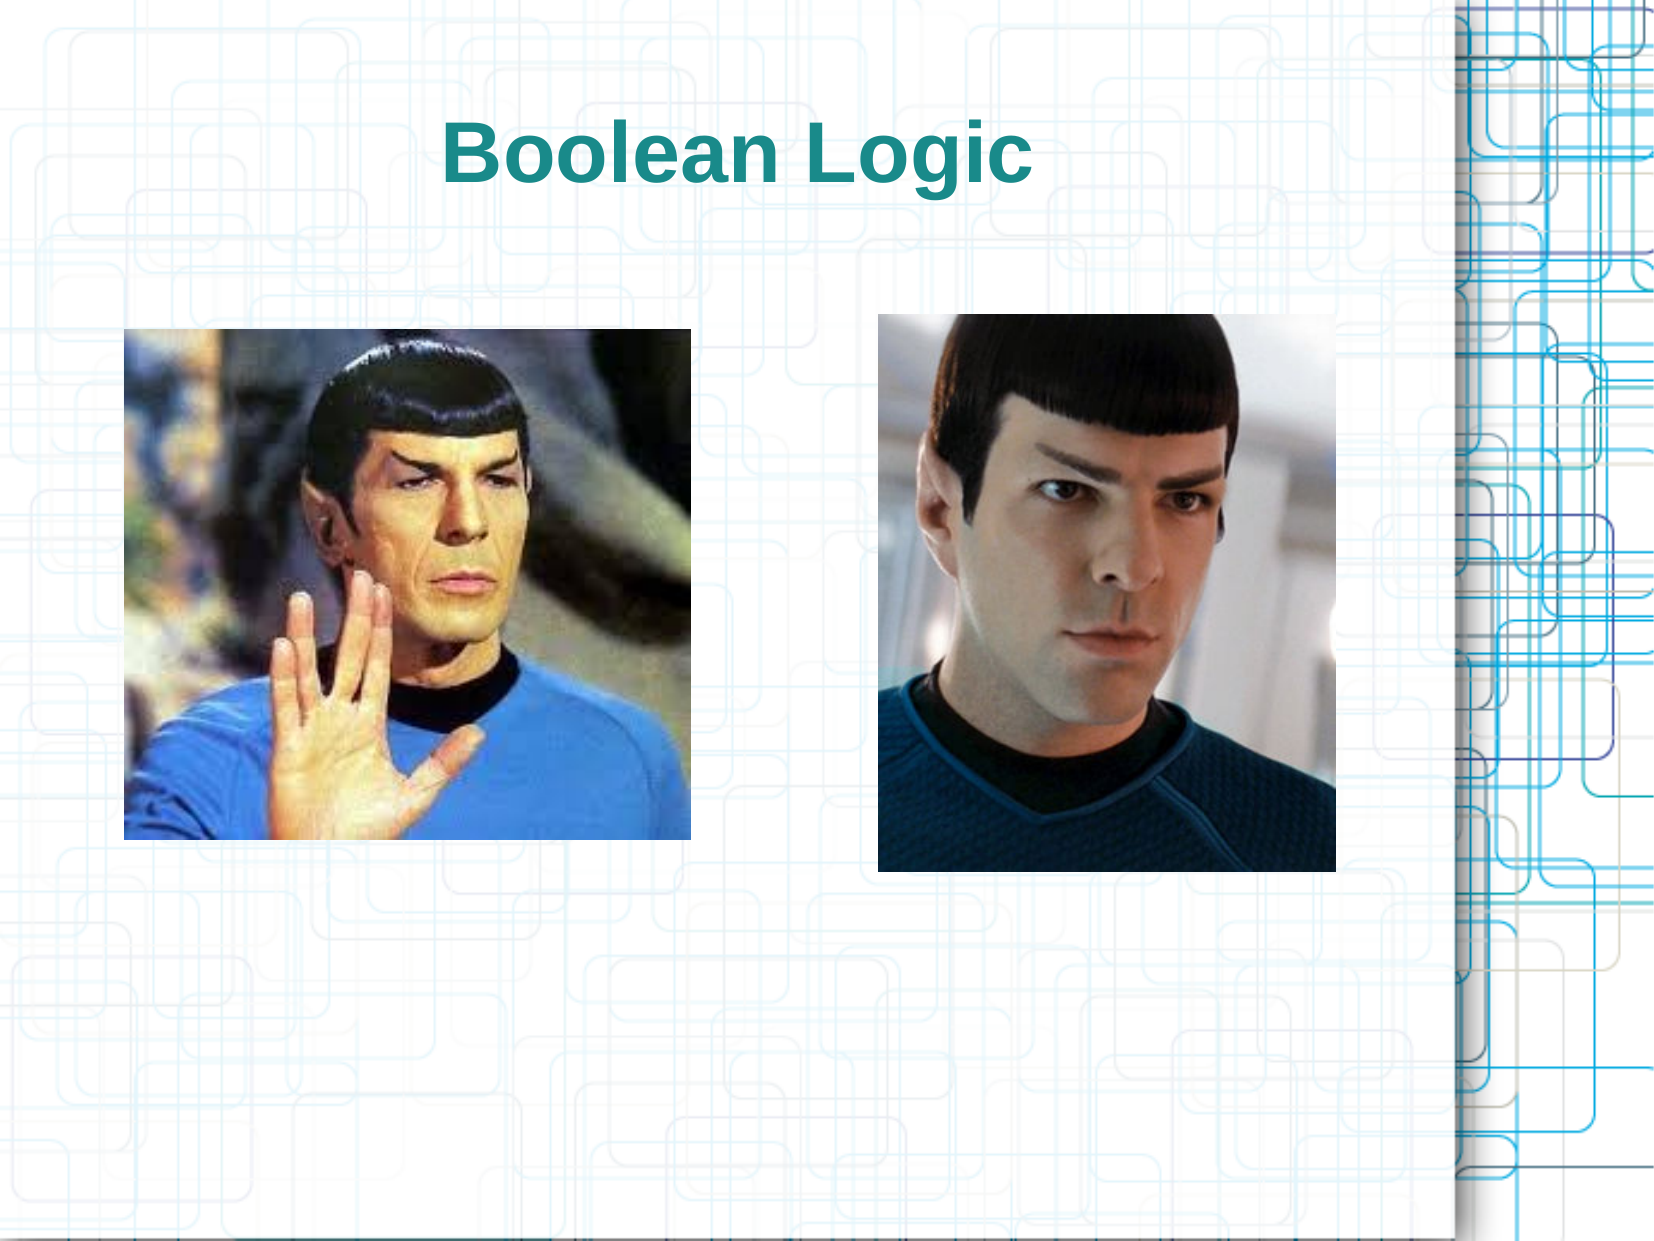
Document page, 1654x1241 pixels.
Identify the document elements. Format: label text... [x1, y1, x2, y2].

title Boolean Logic [59, 49, 1418, 257]
picture [0, 0, 1654, 1241]
